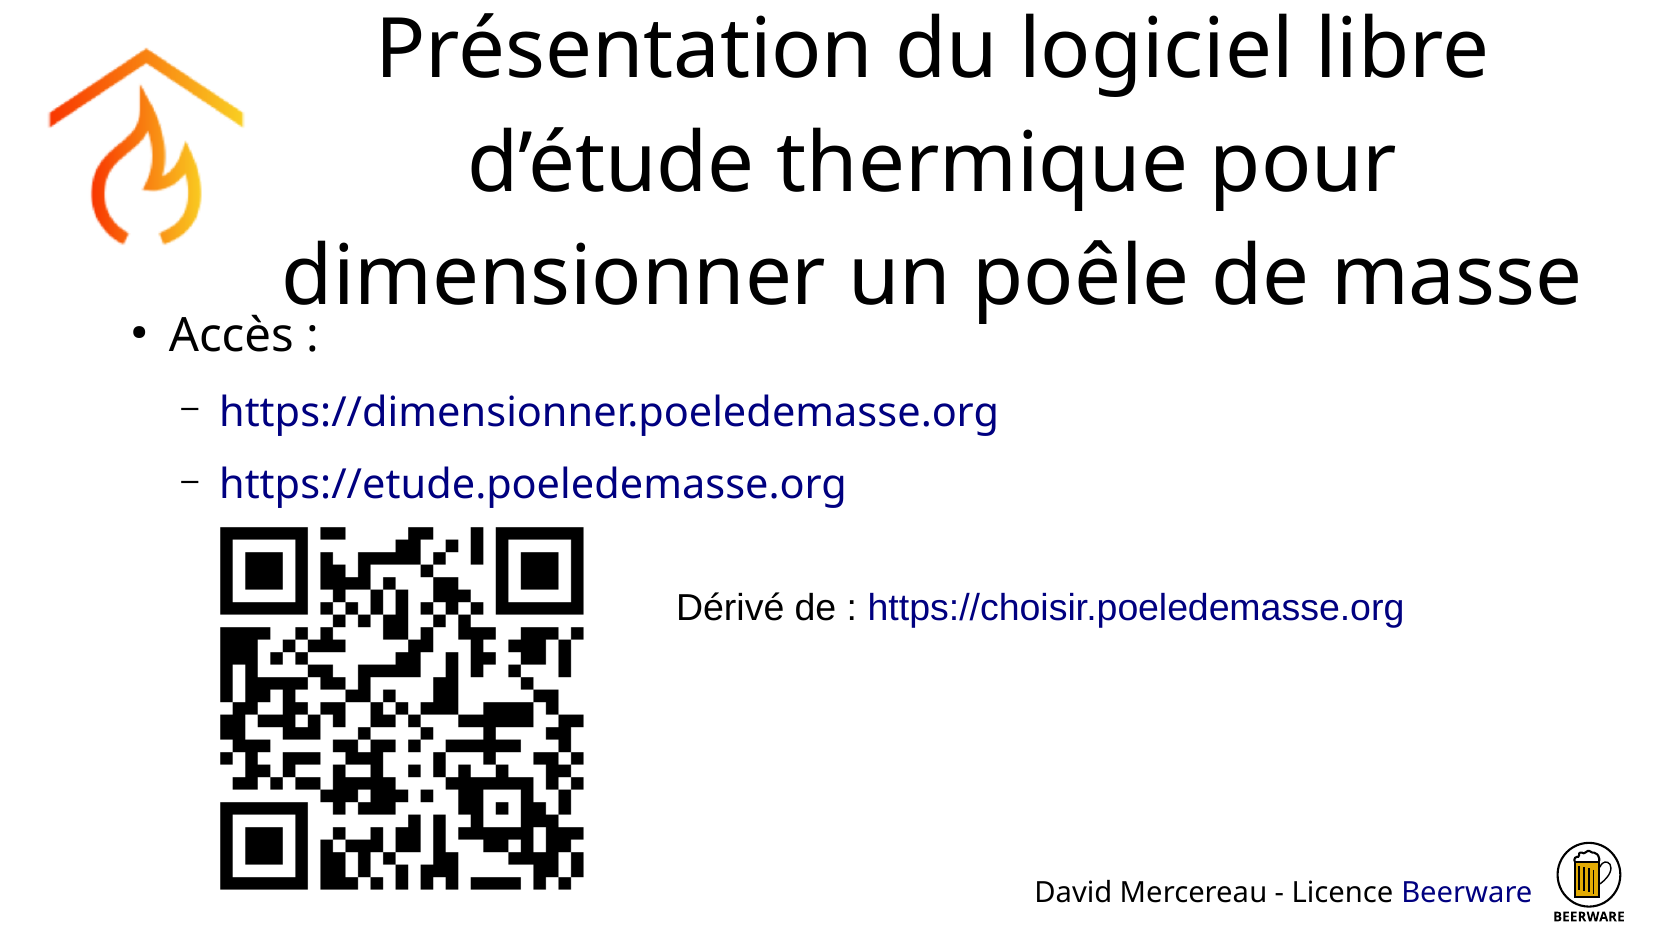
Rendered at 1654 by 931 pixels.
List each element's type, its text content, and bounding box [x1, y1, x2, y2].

picture [47, 47, 246, 246]
list Accès : https://dimensionner.poeledemasse.org https://etude.poeledemasse.org [118, 301, 1536, 514]
text_box Dérivé de : https://choisir.poeledemasse.org [661, 578, 1512, 638]
picture [189, 514, 615, 921]
title Présentation du logiciel libre d’étude thermique pour dimensionner un poêle de masse [259, 0, 1606, 326]
